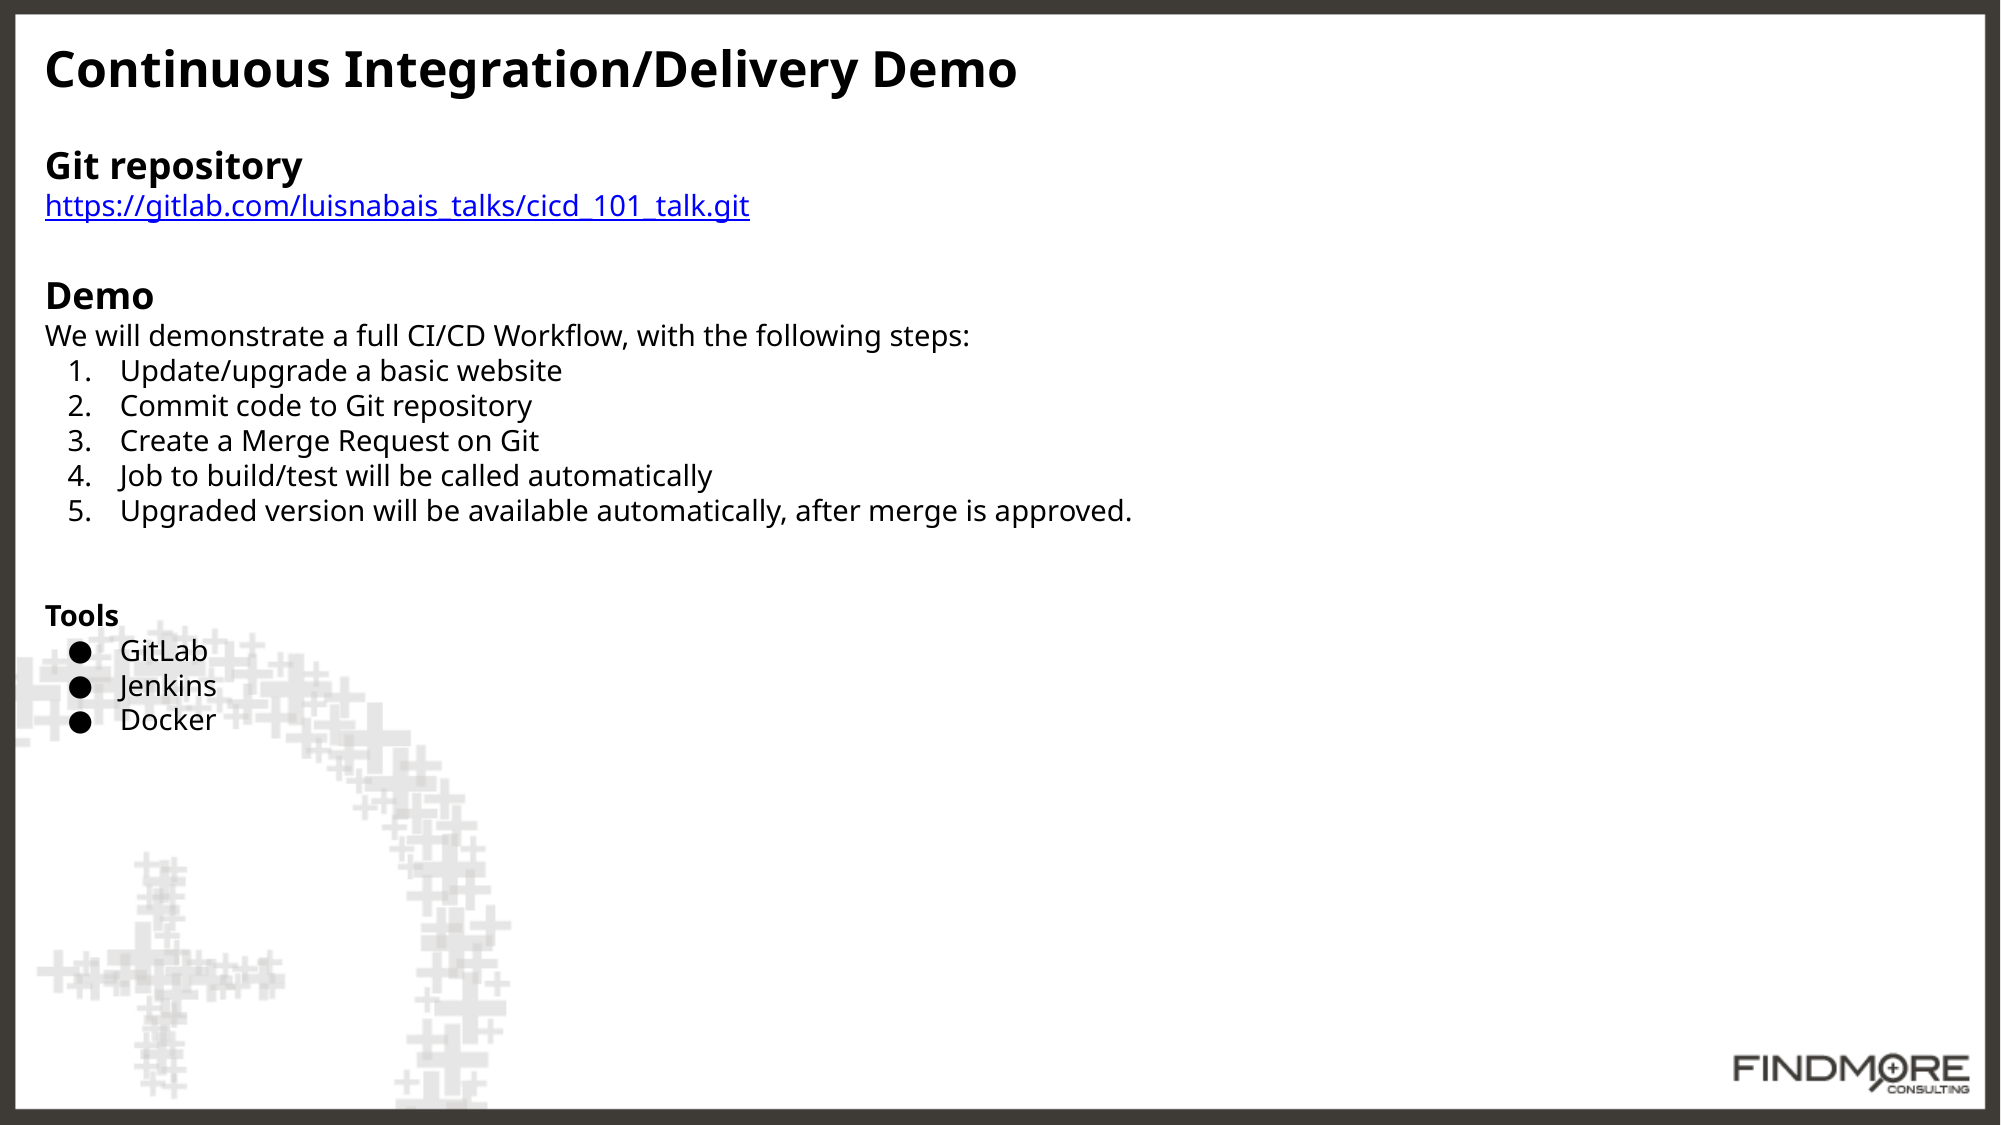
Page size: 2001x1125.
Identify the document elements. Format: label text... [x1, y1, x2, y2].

text_box Continuous Integration/Delivery Demo Git repository https://gitlab.com/luisnabais_talks/cicd_101_talk.git Demo We will demonstrate a full CI/CD Workflow, with the following steps: Update/upgrade a basic website Commit code to Git repository Create a Merge Request on Git Job to build/test will be called automatically Upgraded version will be available automatically, after merge is approved. Tools GitLab Jenkins Docker [29, 30, 1950, 1062]
picture [0, 0, 2001, 1125]
